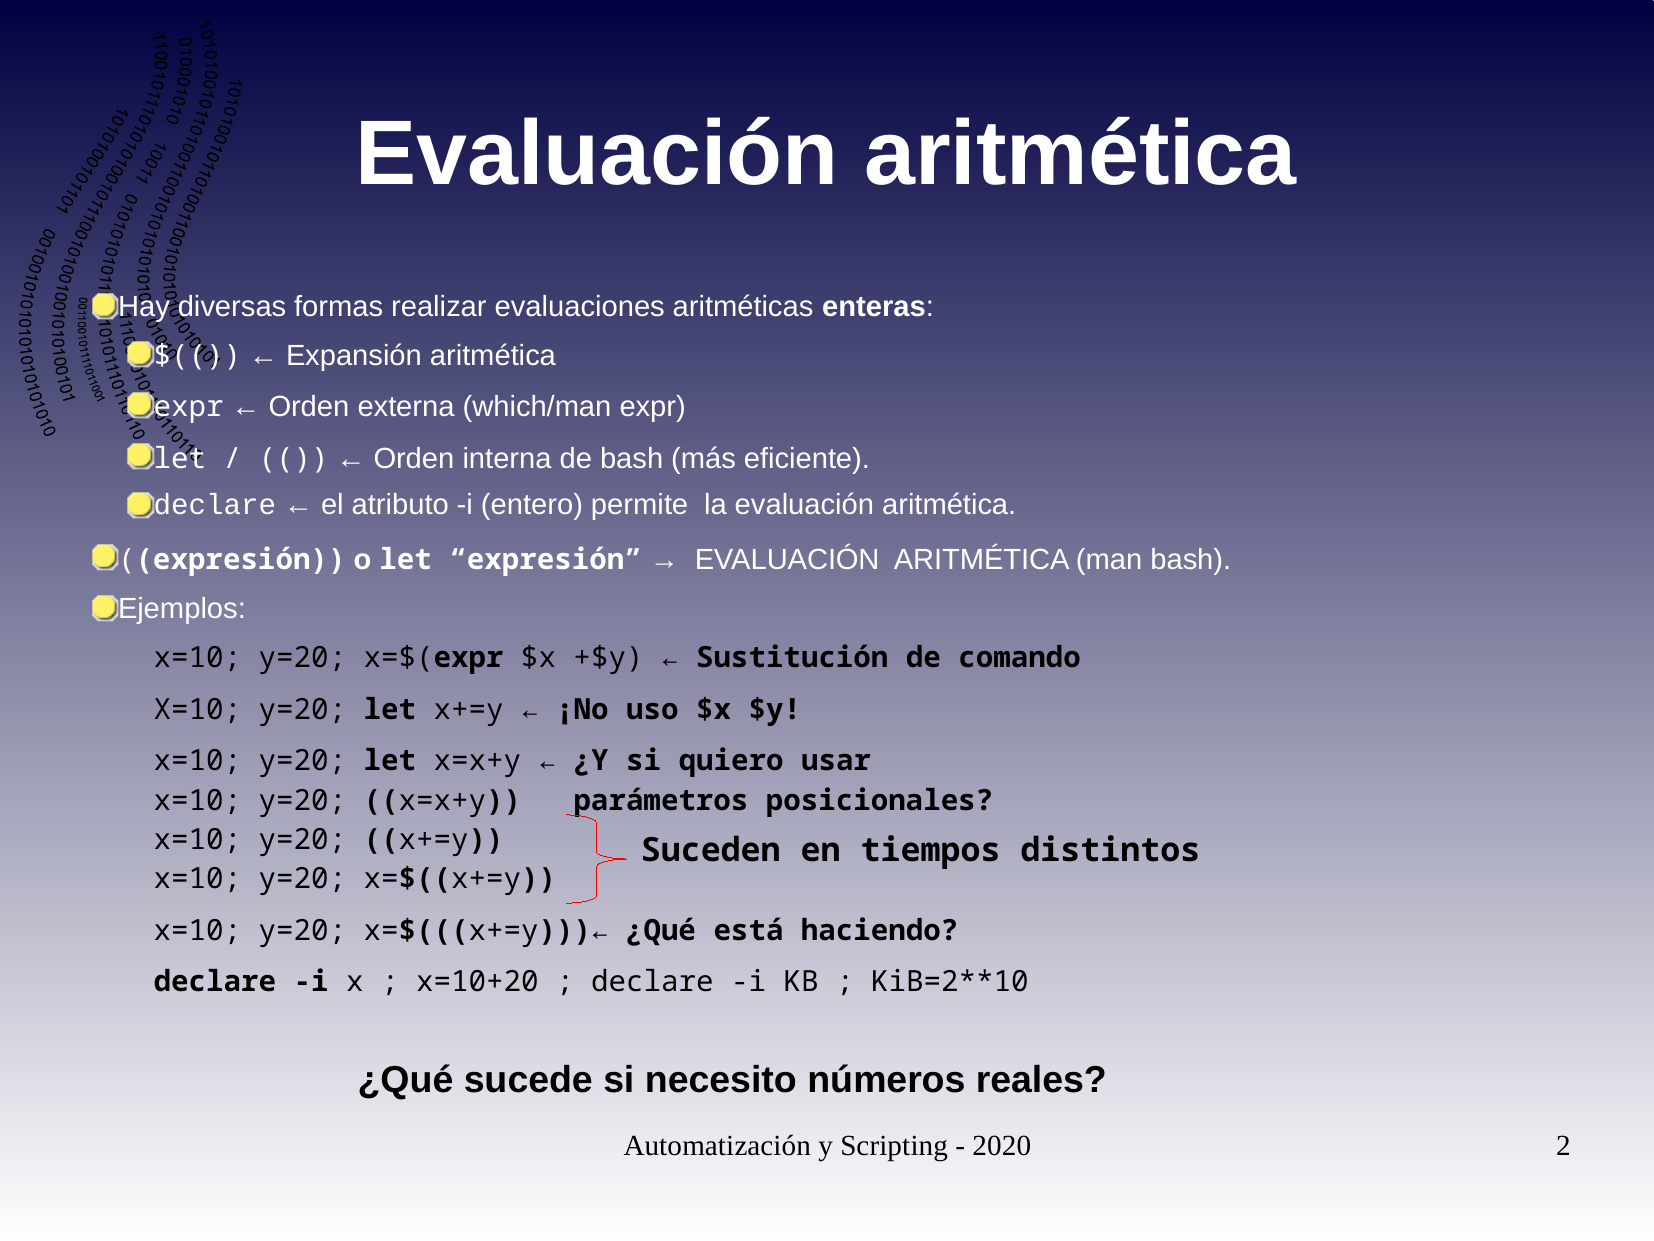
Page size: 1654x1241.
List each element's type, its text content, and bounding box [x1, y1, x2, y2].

text_box ¿Qué sucede si necesito números reales? [342, 1051, 1384, 1102]
list Hay diversas formas realizar evaluaciones aritméticas enteras: $(()) ← Expansión aritmética expr ← Orden externa (which/man expr) let / (()) ← Orden interna de bash (más eficiente). declare ← el atributo -i (entero) permite la evaluación aritmética. ((expresión)) o let “expresión” → EVALUACIÓN ARITMÉTICA (man bash). Ejemplos: x=10; y=20; x=$(expr $x +$y) ← Sustitución de comando X=10; y=20; let x+=y ← ¡No uso $x $y! x=10; y=20; let x=x+y ← ¿Y si quiero usar x=10; y=20; ((x=x+y)) parámetros posicionales? x=10; y=20; ((x+=y)) x=10; y=20; x=$((x+=y)) x=10; y=20; x=$(((x+=y)))← ¿Qué está haciendo? declare -i x ; x=10+20 ; declare -i KB ; KiB=2**10 [82, 290, 1571, 1010]
text_box Suceden en tiempos distintos [625, 818, 1496, 904]
picture [18, 20, 243, 461]
title Evaluación aritmética [82, 49, 1571, 257]
